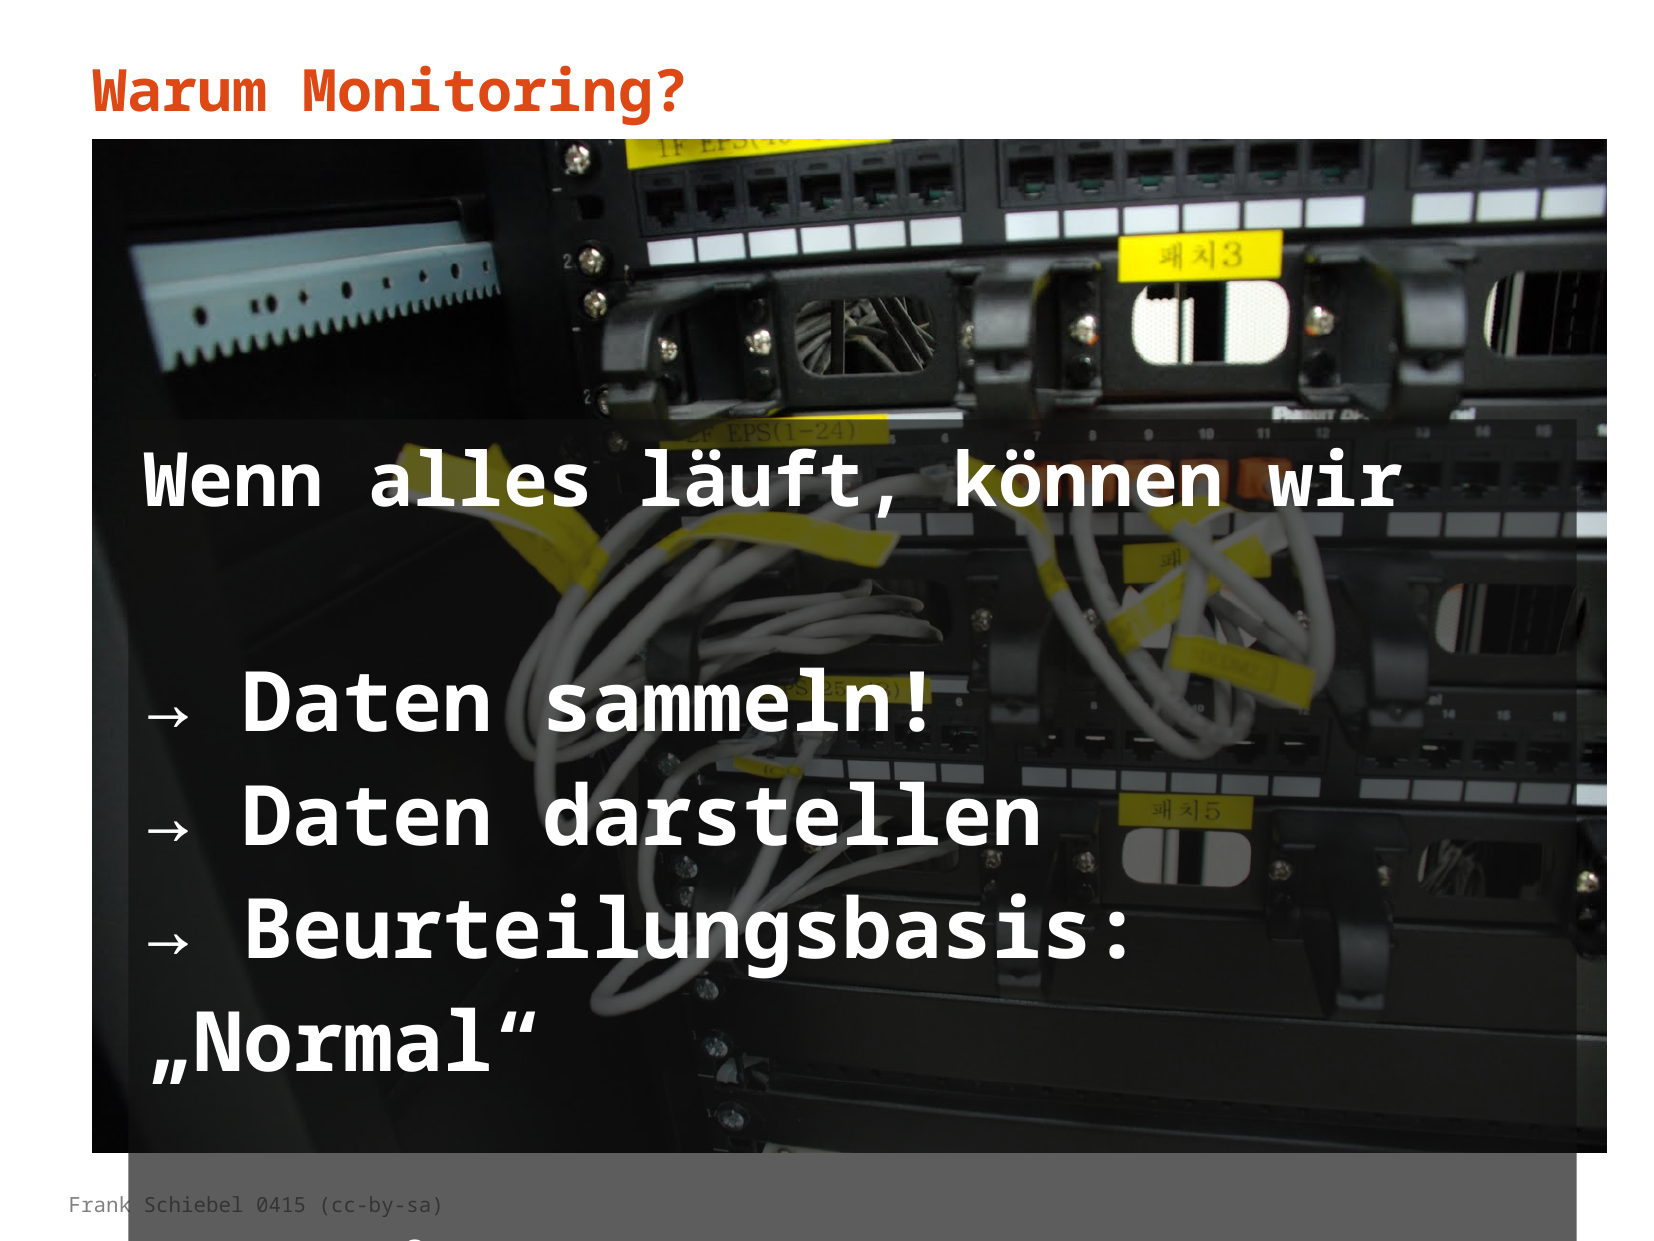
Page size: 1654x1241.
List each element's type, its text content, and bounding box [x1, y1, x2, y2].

text_box Warum Monitoring? [78, 42, 1130, 117]
text_box Wenn alles läuft, können wir → Daten sammeln! → Daten darstellen → Beurteilungsbasis: „Normal“ Entwicklungen erkennen, Probleme voraussehen. [128, 419, 1577, 1135]
picture [92, 139, 1607, 1153]
